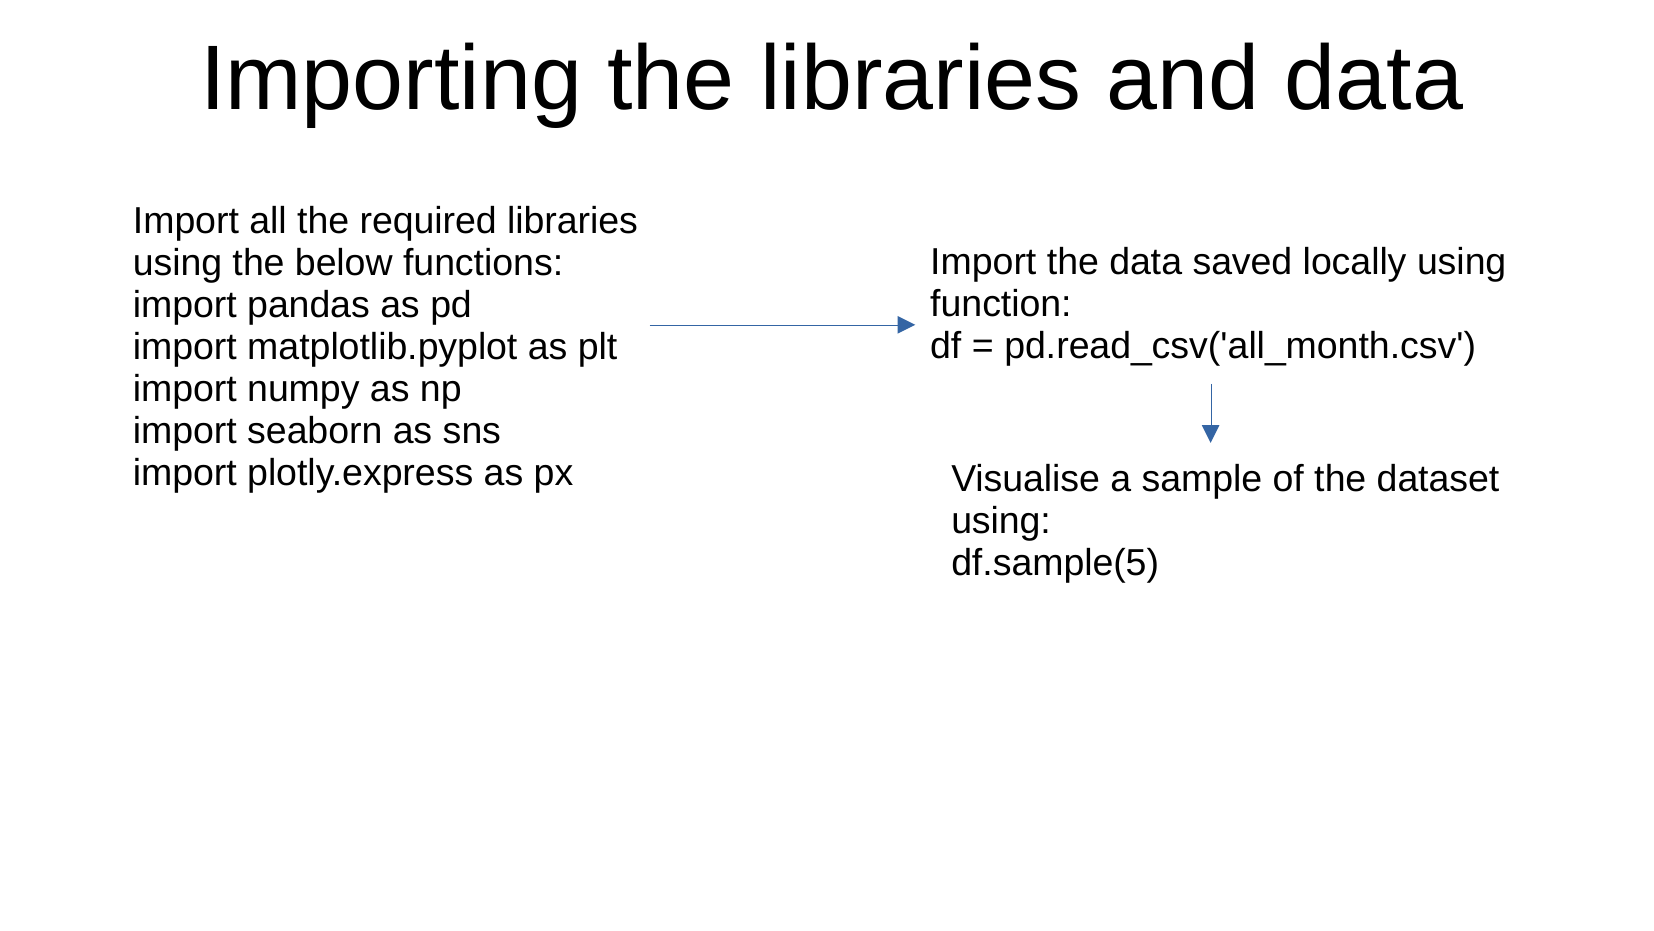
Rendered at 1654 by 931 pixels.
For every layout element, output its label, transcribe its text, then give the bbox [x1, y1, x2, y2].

text_box Import all the required libraries using the below functions: import pandas as pd import matplotlib.pyplot as plt import numpy as np import seaborn as sns import plotly.express as px [118, 192, 709, 544]
text_box Visualise a sample of the dataset using: df.sample(5) [936, 449, 1536, 591]
text_box Import the data saved locally using function: df = pd.read_csv('all_month.csv') [915, 233, 1536, 502]
title Importing the libraries and data [88, 0, 1577, 156]
